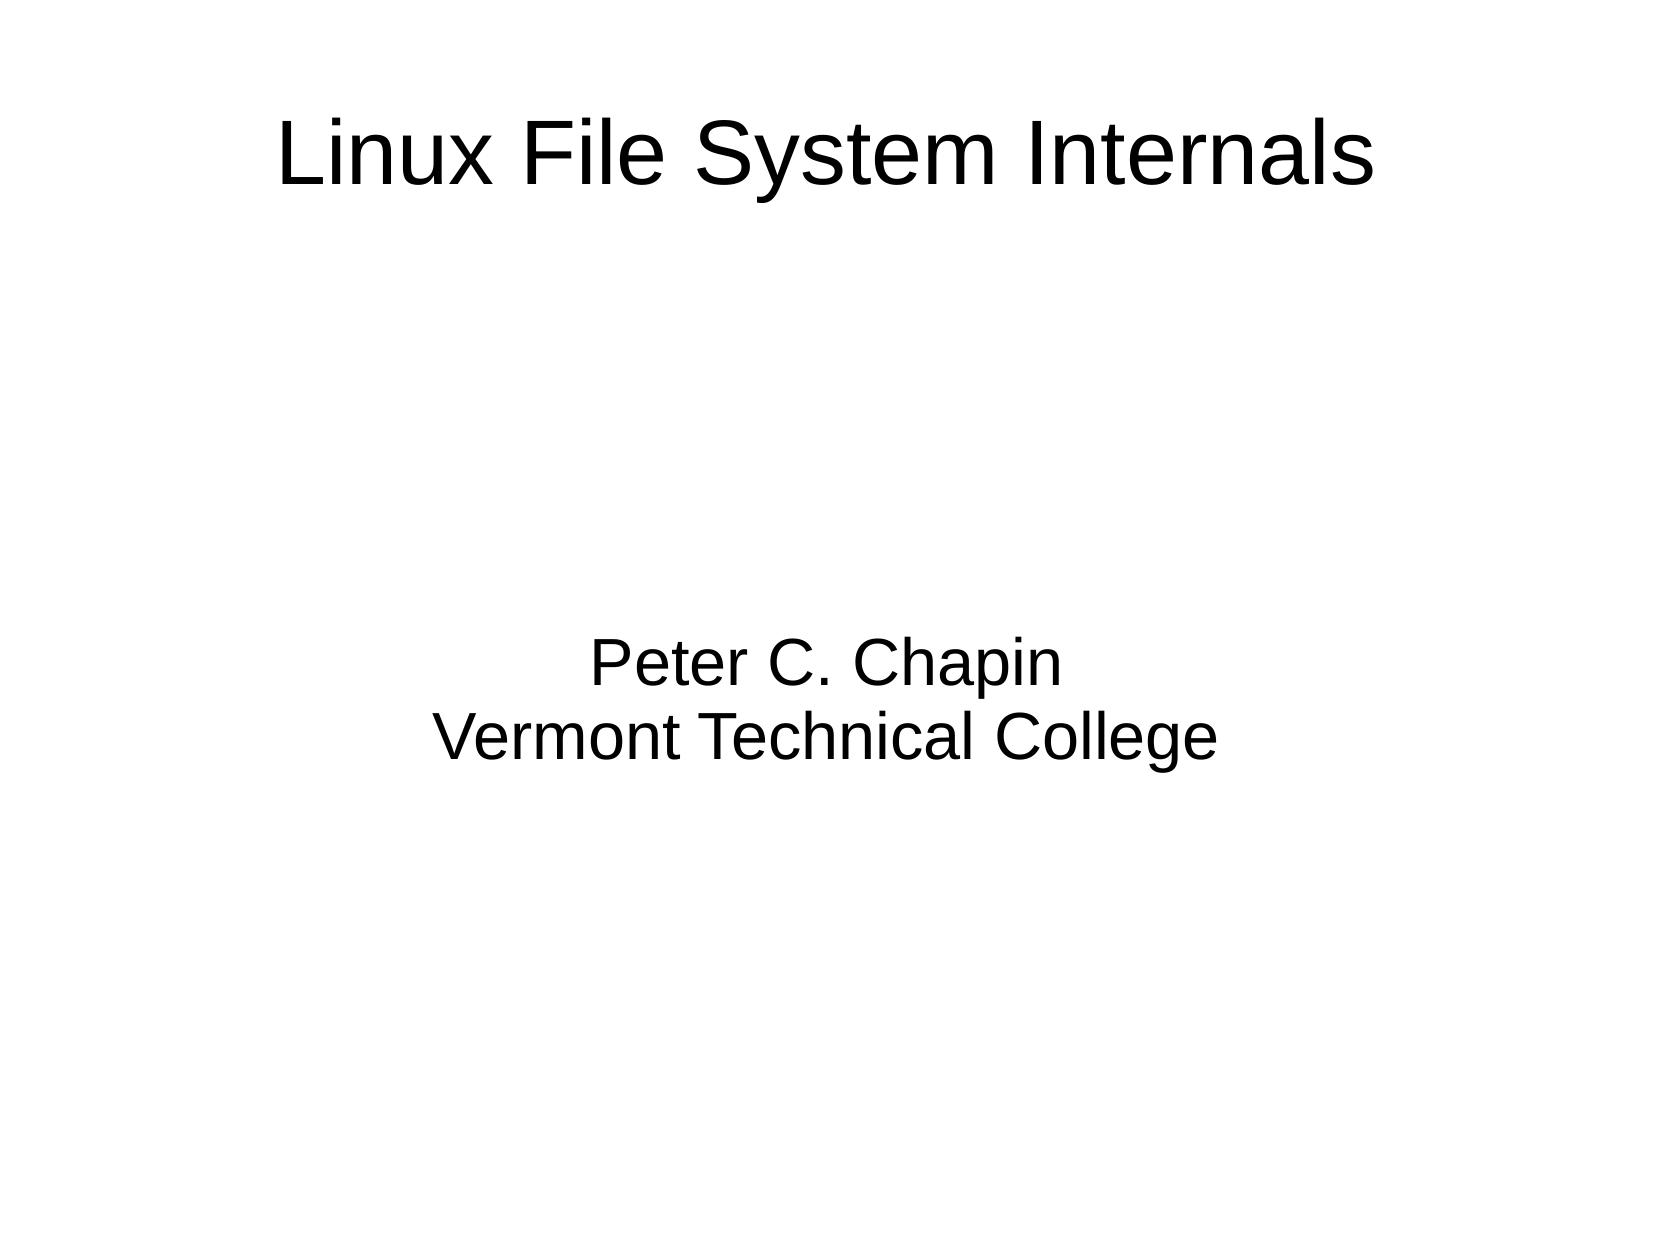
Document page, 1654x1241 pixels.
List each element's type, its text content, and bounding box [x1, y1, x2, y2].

title Linux File System Internals [82, 56, 1571, 250]
subtitle Peter C. Chapin Vermont Technical College [82, 297, 1571, 1102]
